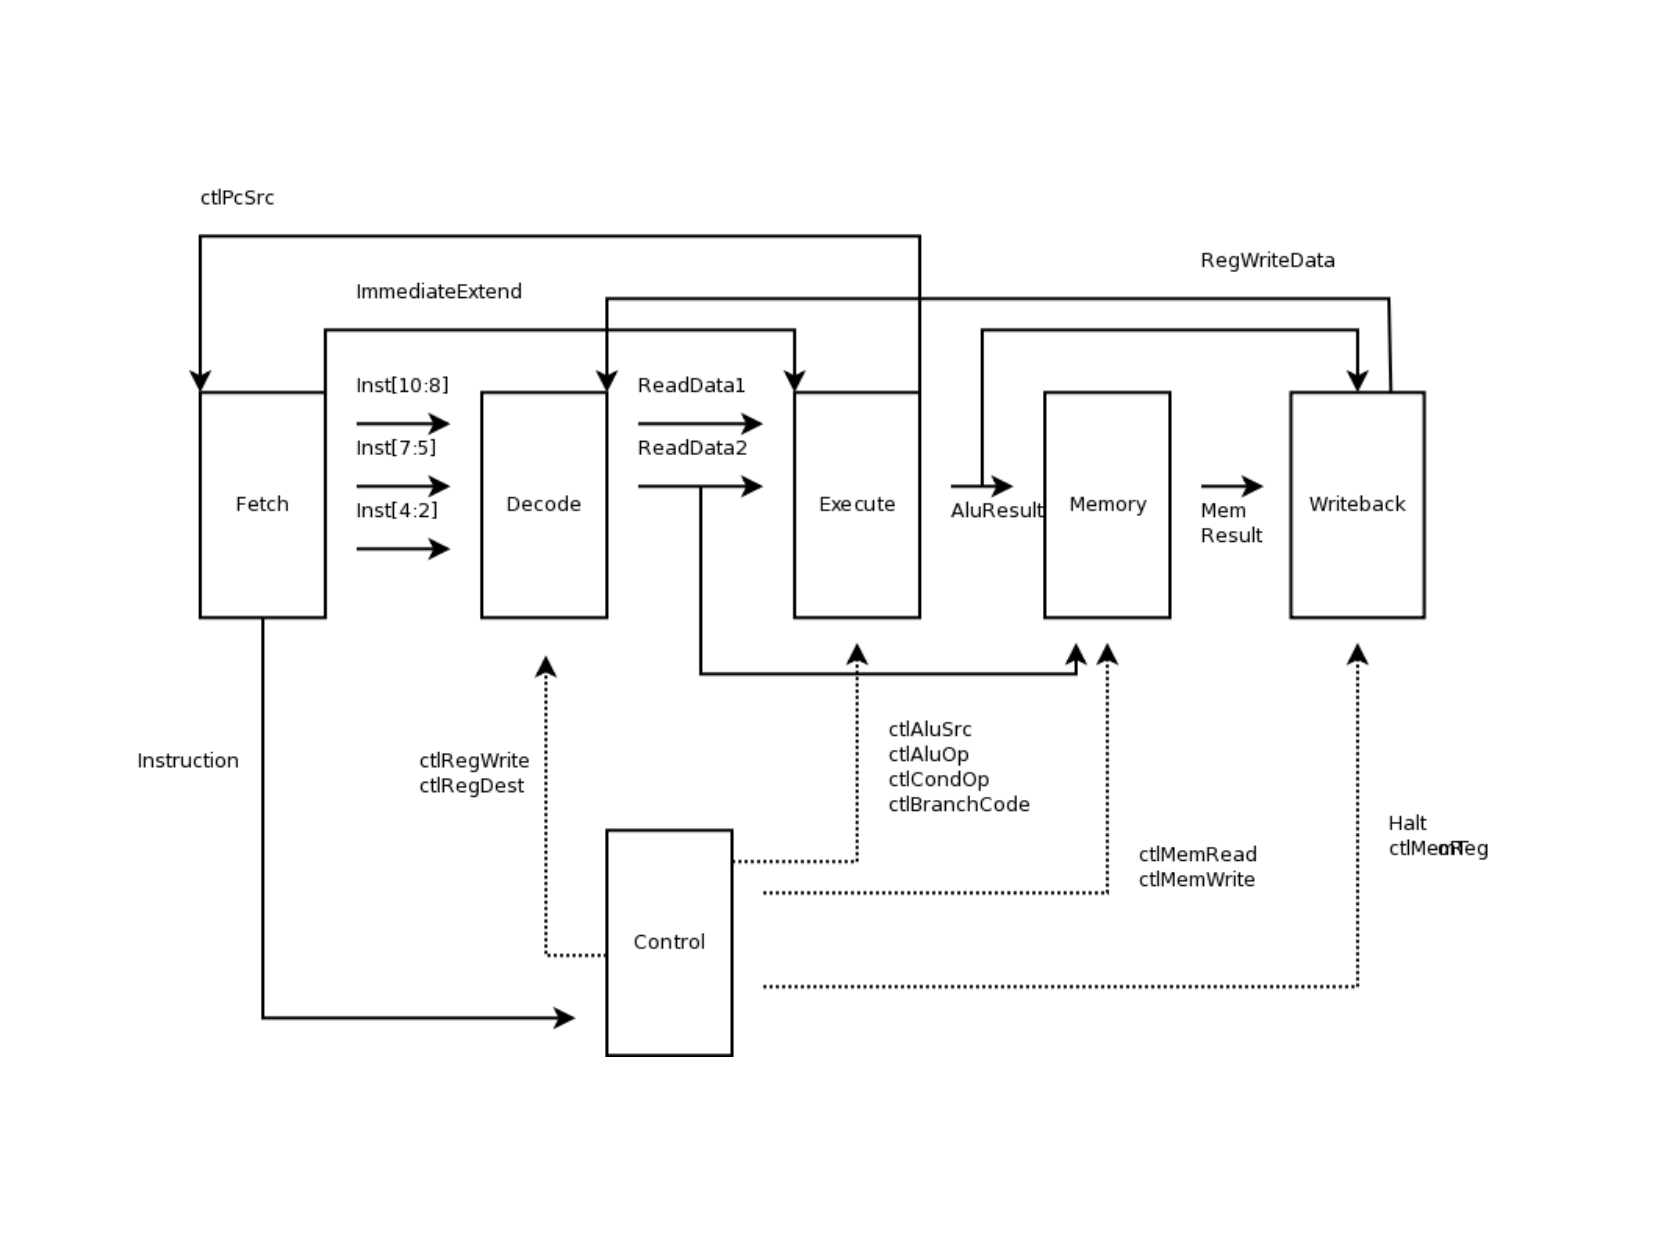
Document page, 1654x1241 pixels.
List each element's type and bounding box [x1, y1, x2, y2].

picture [138, 186, 1519, 1057]
